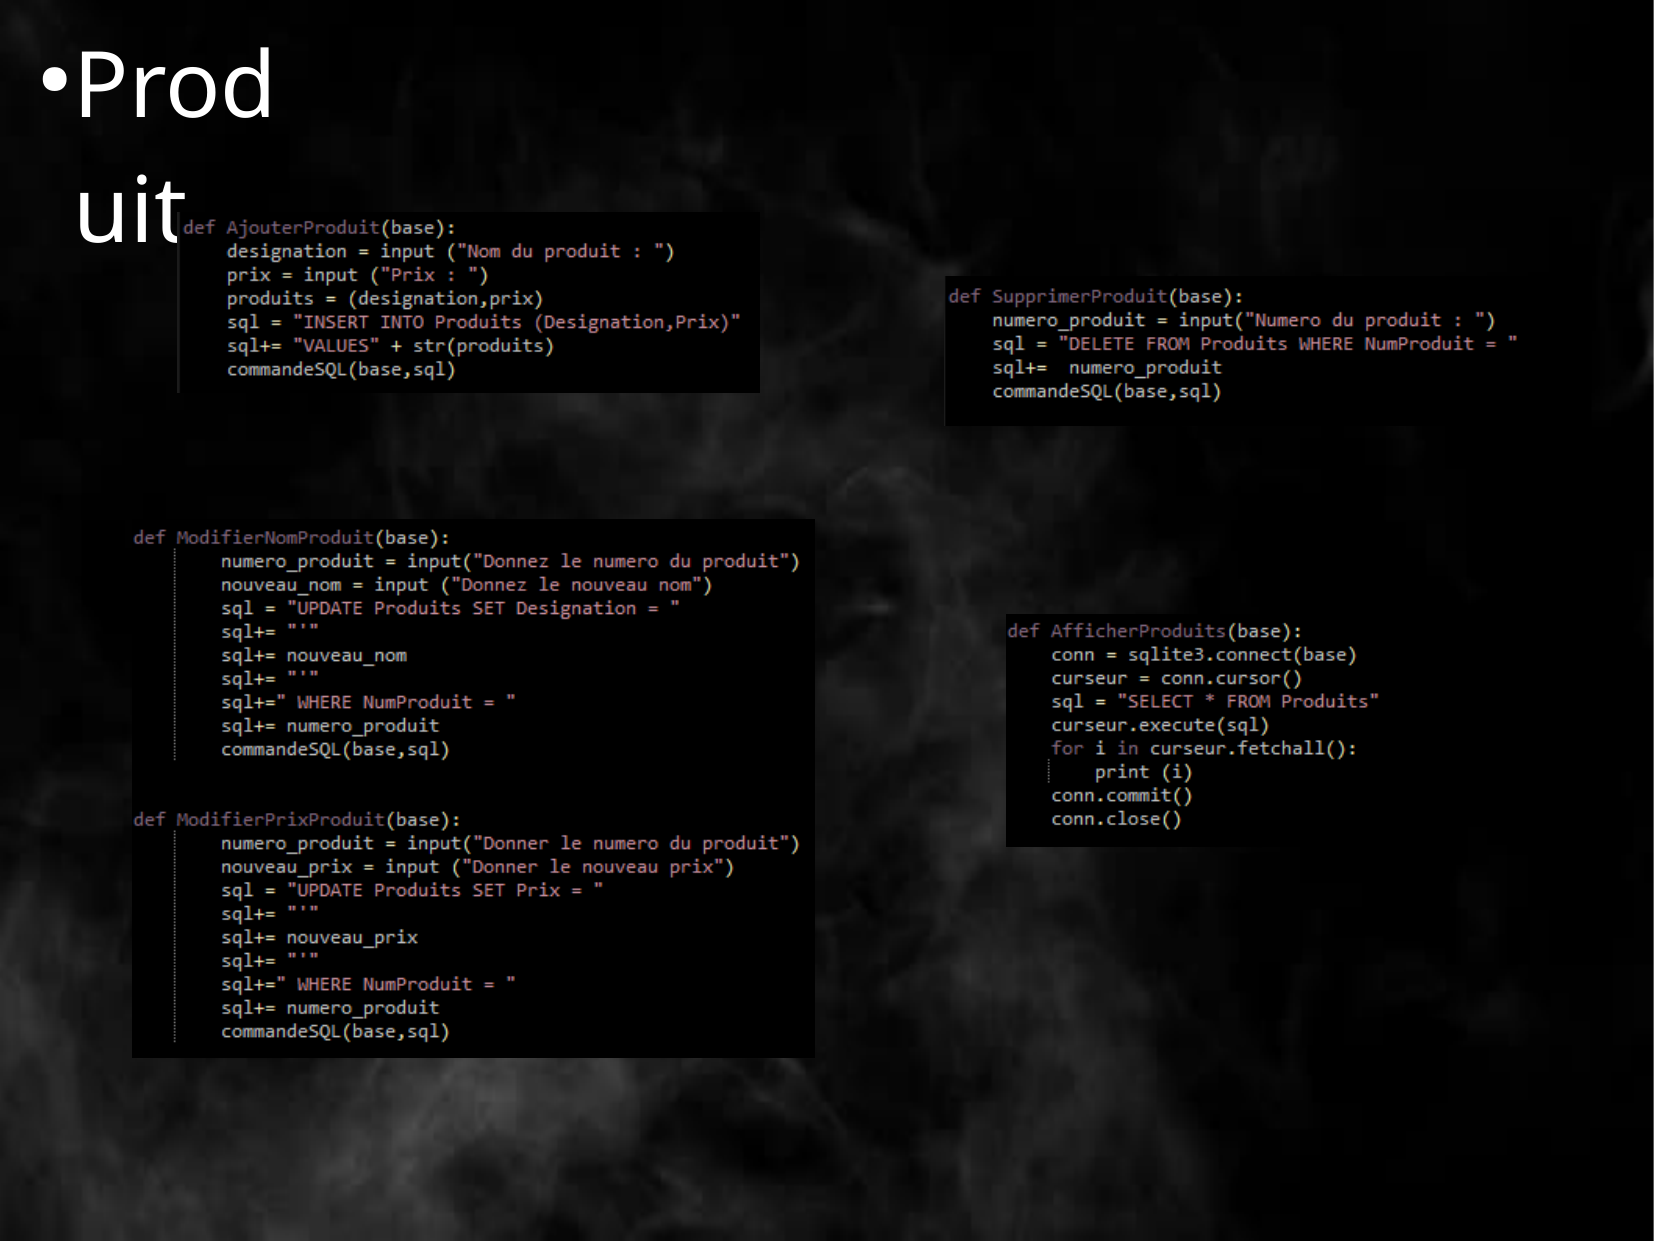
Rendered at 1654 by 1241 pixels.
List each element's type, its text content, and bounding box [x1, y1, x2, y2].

picture [0, 0, 1654, 1241]
text_box Produit [23, 11, 319, 137]
